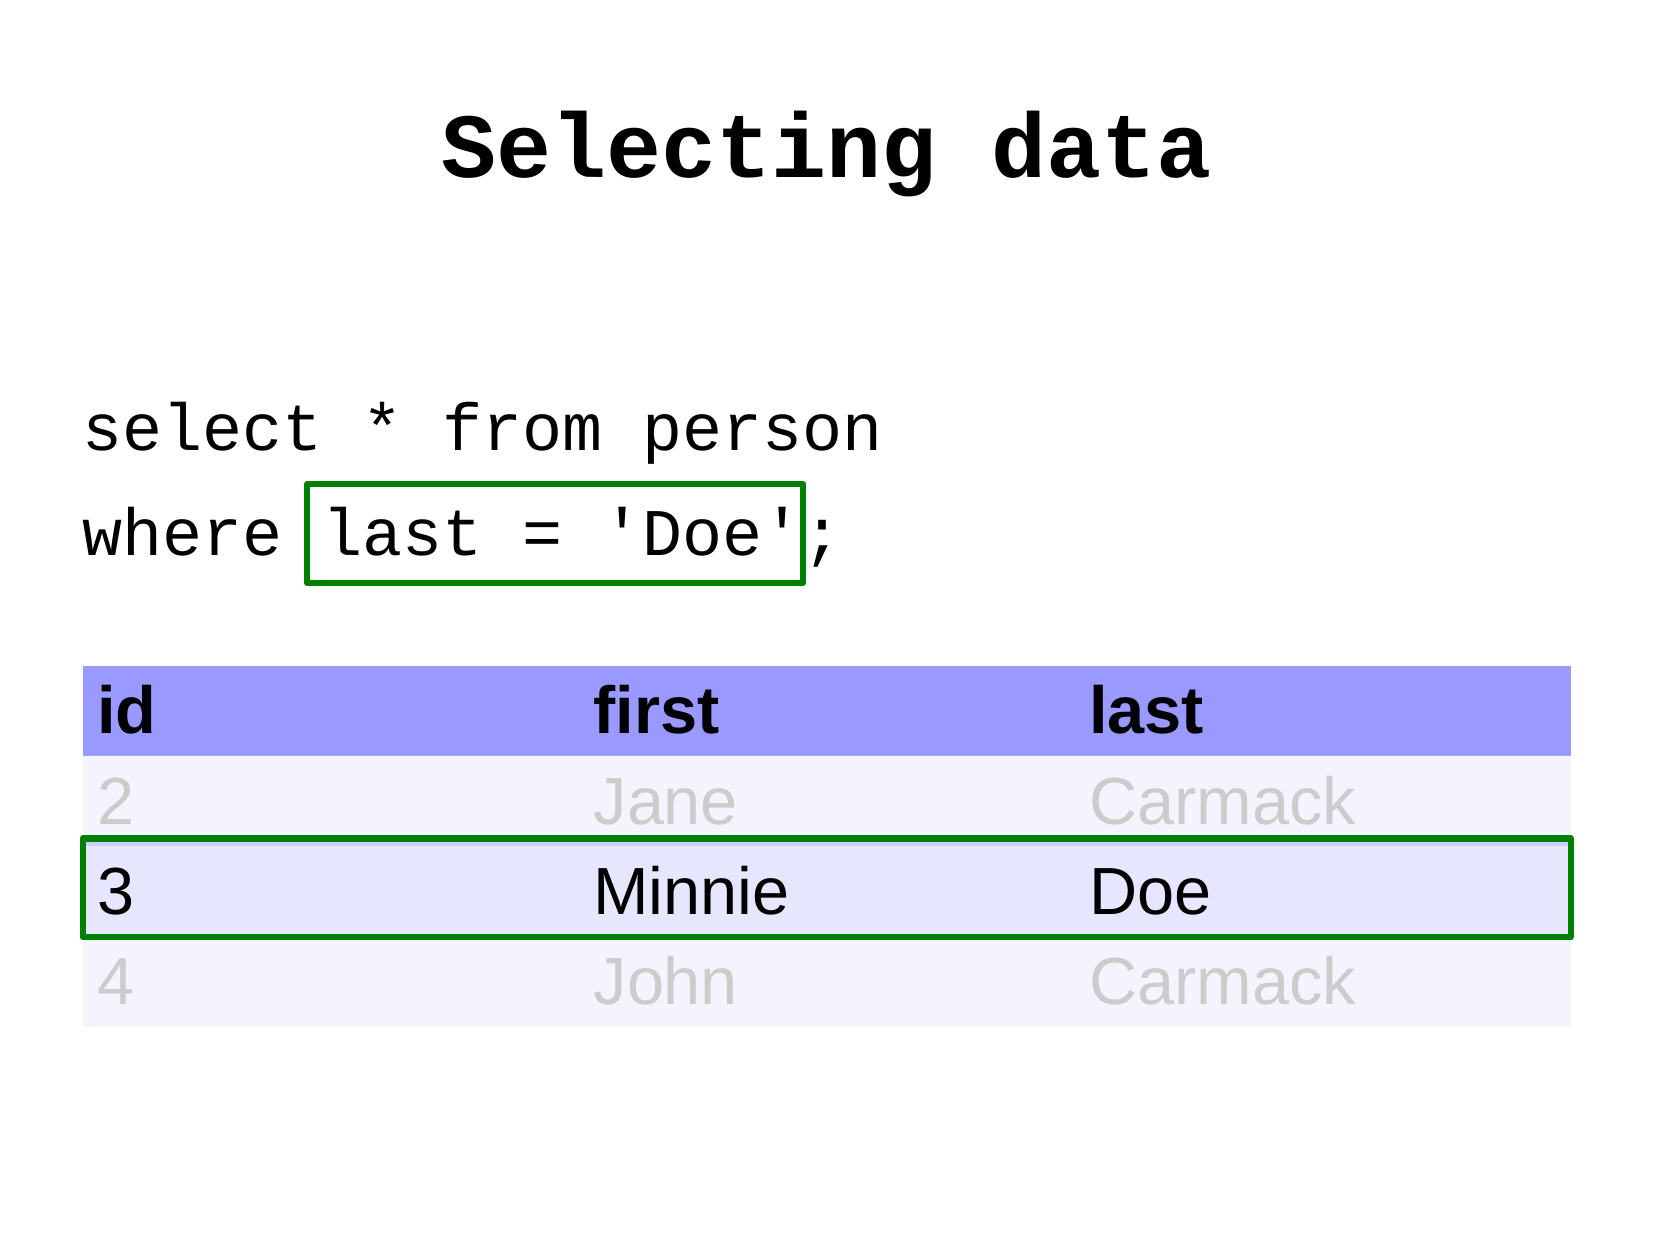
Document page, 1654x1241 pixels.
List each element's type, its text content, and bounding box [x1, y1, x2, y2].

table_cell Carmack [1075, 842, 1568, 846]
table_cell 2 [86, 842, 579, 846]
table_header first [579, 666, 1075, 755]
title Selecting data [82, 49, 1571, 257]
table_cell 3 [86, 846, 579, 934]
table_cell Minnie [579, 846, 1075, 934]
table_cell Jane [579, 842, 1075, 846]
table_header id [83, 666, 579, 755]
list select * from person where last = 'Doe'; [82, 290, 1571, 634]
table_header last [1075, 666, 1571, 755]
table_cell Doe [1075, 846, 1568, 934]
text_box [35, 755, 1595, 839]
text_box [70, 938, 1630, 1063]
